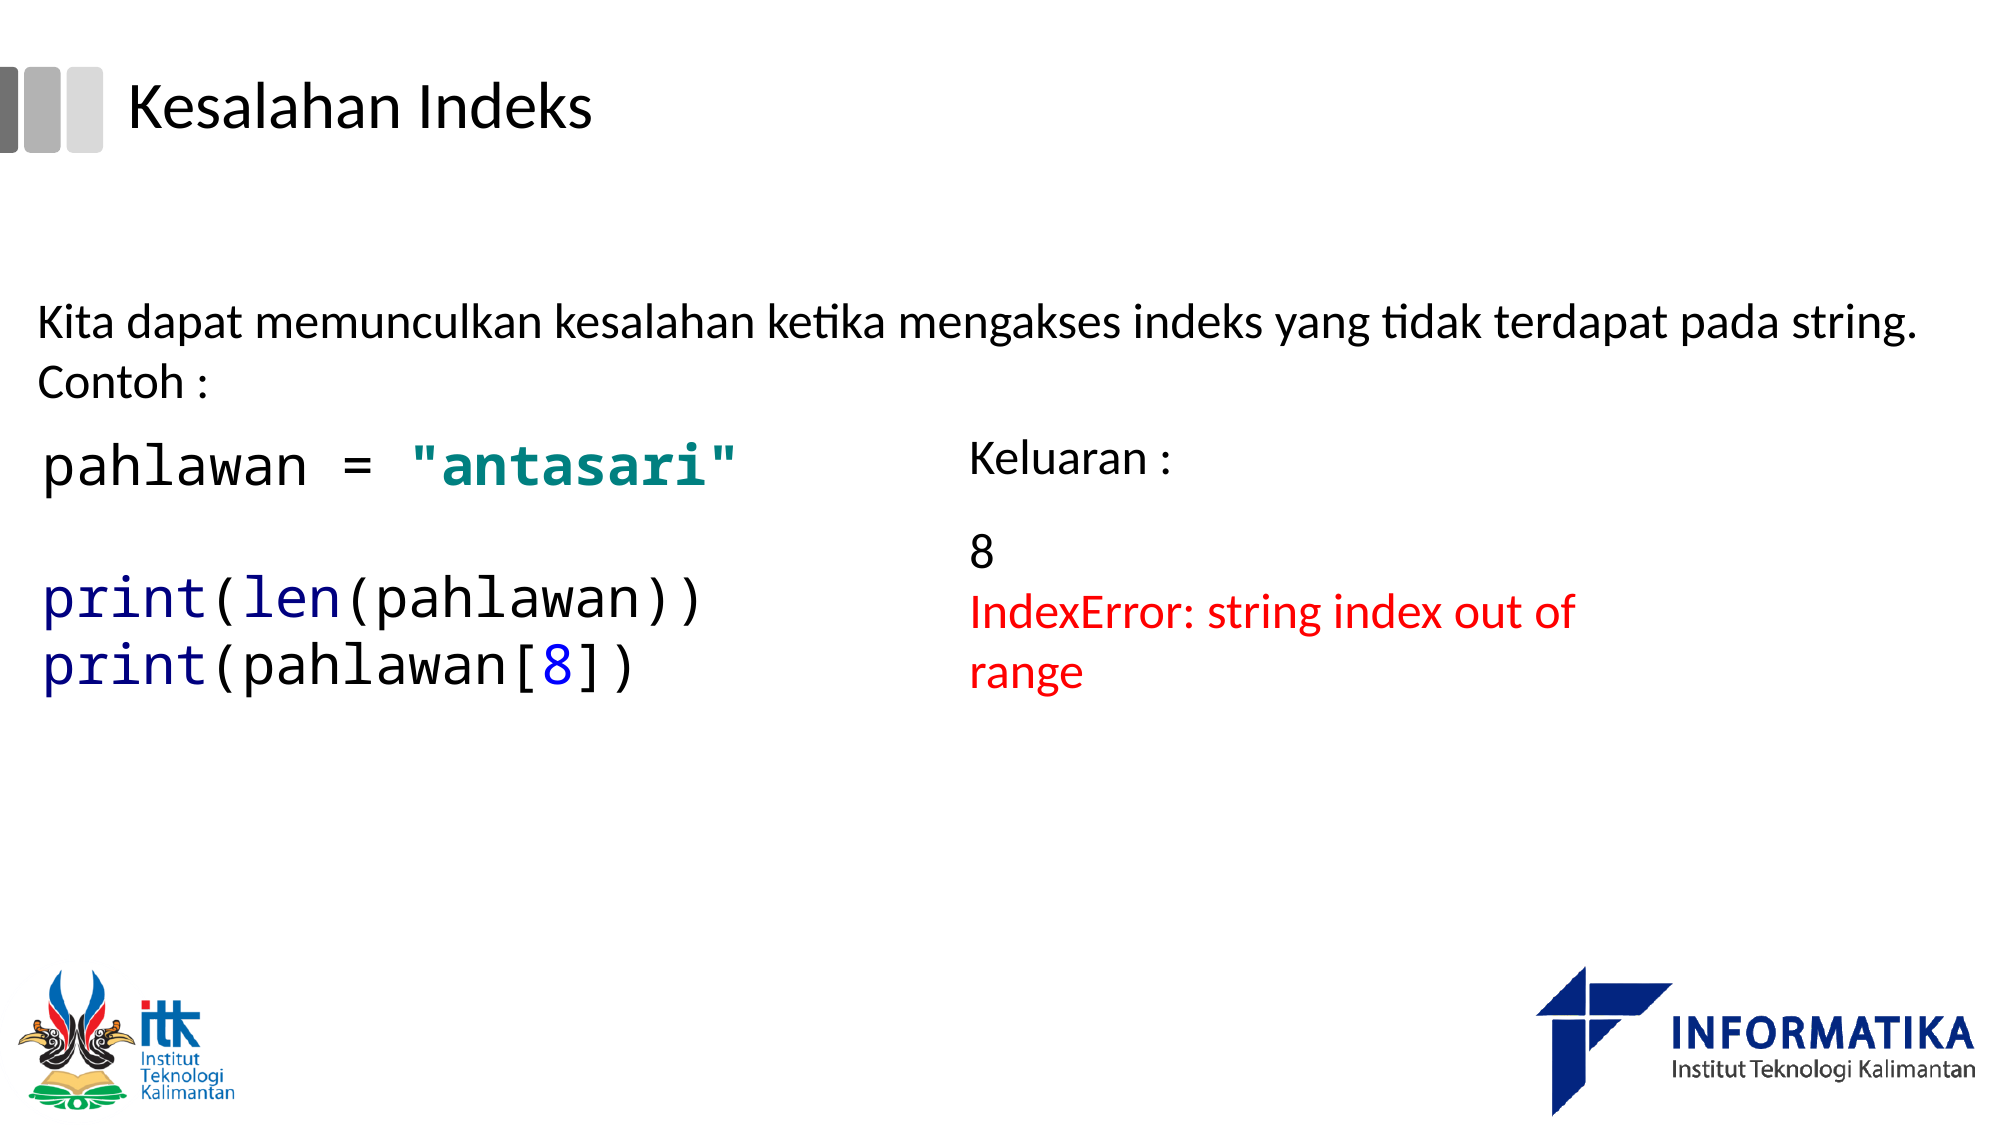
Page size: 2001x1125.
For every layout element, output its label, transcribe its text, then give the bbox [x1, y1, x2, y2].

text_box pahlawan = "antasari" print(len(pahlawan)) print(pahlawan[8]) [22, 419, 901, 706]
picture [0, 935, 253, 1125]
title Kesalahan Indeks [108, 51, 1834, 269]
picture [1534, 965, 1976, 1118]
text_box Keluaran : 8 IndexError: string index out of range [954, 417, 1699, 706]
text_box Kita dapat memunculkan kesalahan ketika mengakses indeks yang tidak terdapat pada string. Contoh : [22, 281, 1965, 417]
